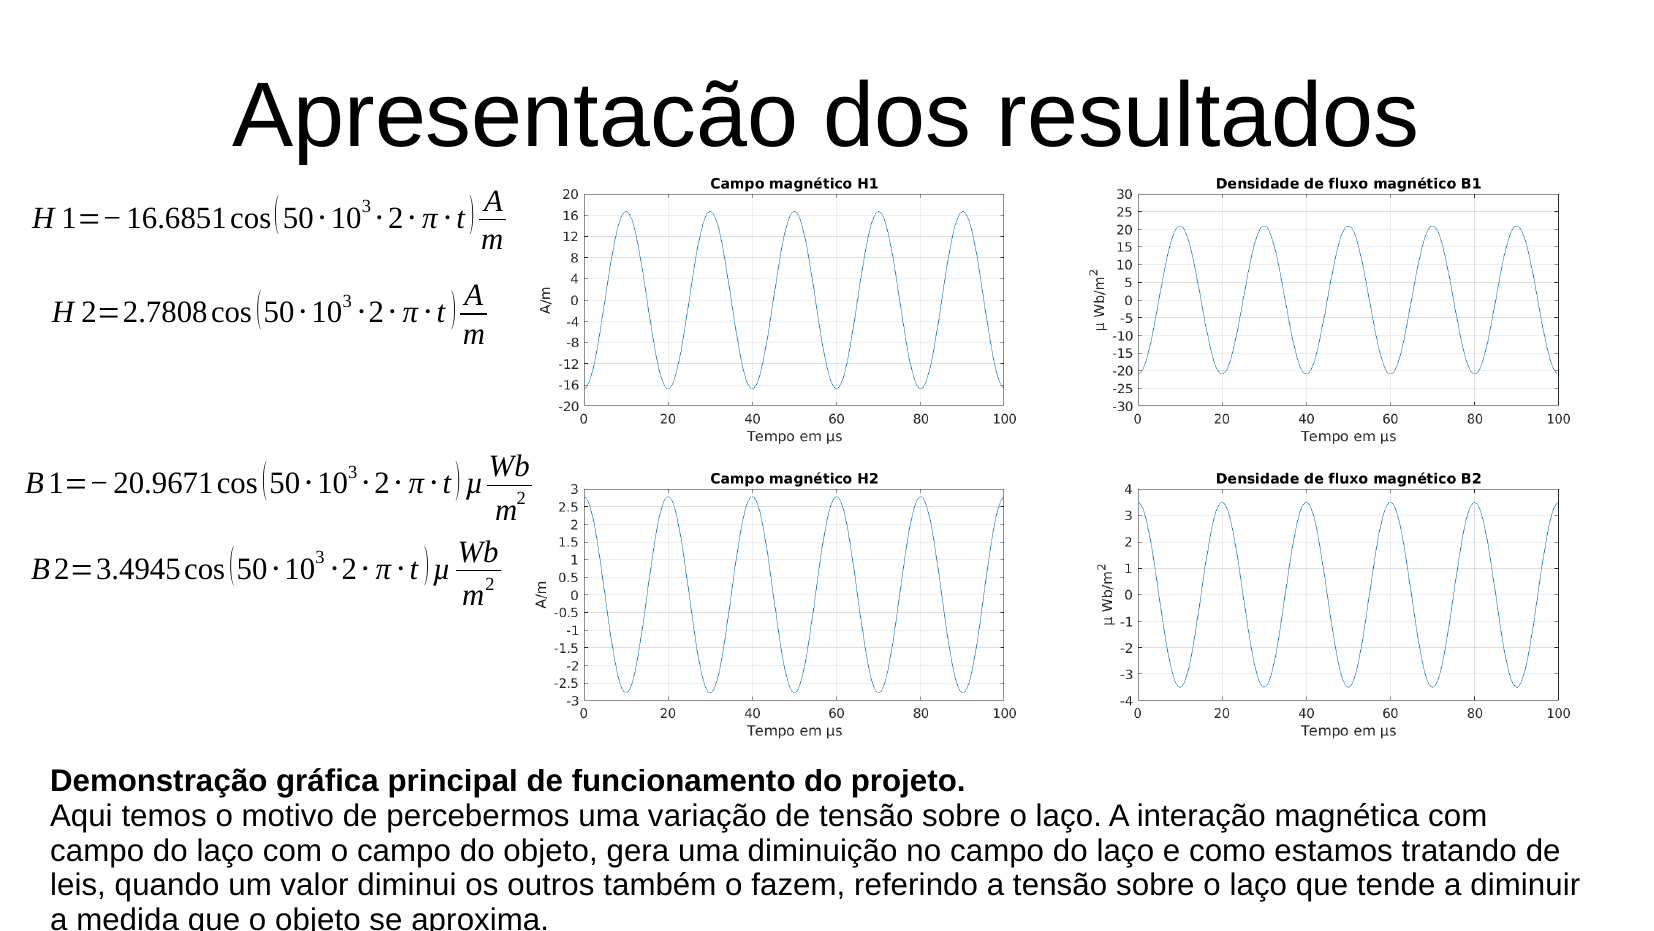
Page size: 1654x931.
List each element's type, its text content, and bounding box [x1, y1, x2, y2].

picture [420, 147, 1654, 769]
chart [29, 534, 502, 612]
chart [50, 277, 489, 351]
title Apresentação dos resultados [82, 12, 1571, 183]
chart [30, 183, 508, 256]
chart [23, 448, 534, 527]
text_box Demonstração gráfica principal de funcionamento do projeto. Aqui temos o motivo de percebermos uma variação de tensão sobre o laço. A interação magnética com campo do laço com o campo do objeto, gera uma diminuição no campo do laço e como estamos tratando de leis, quando um valor diminui os outros também o fazem, referindo a tensão sobre o laço que tende a diminuir a medida que o objeto se aproxima. [35, 755, 1607, 931]
